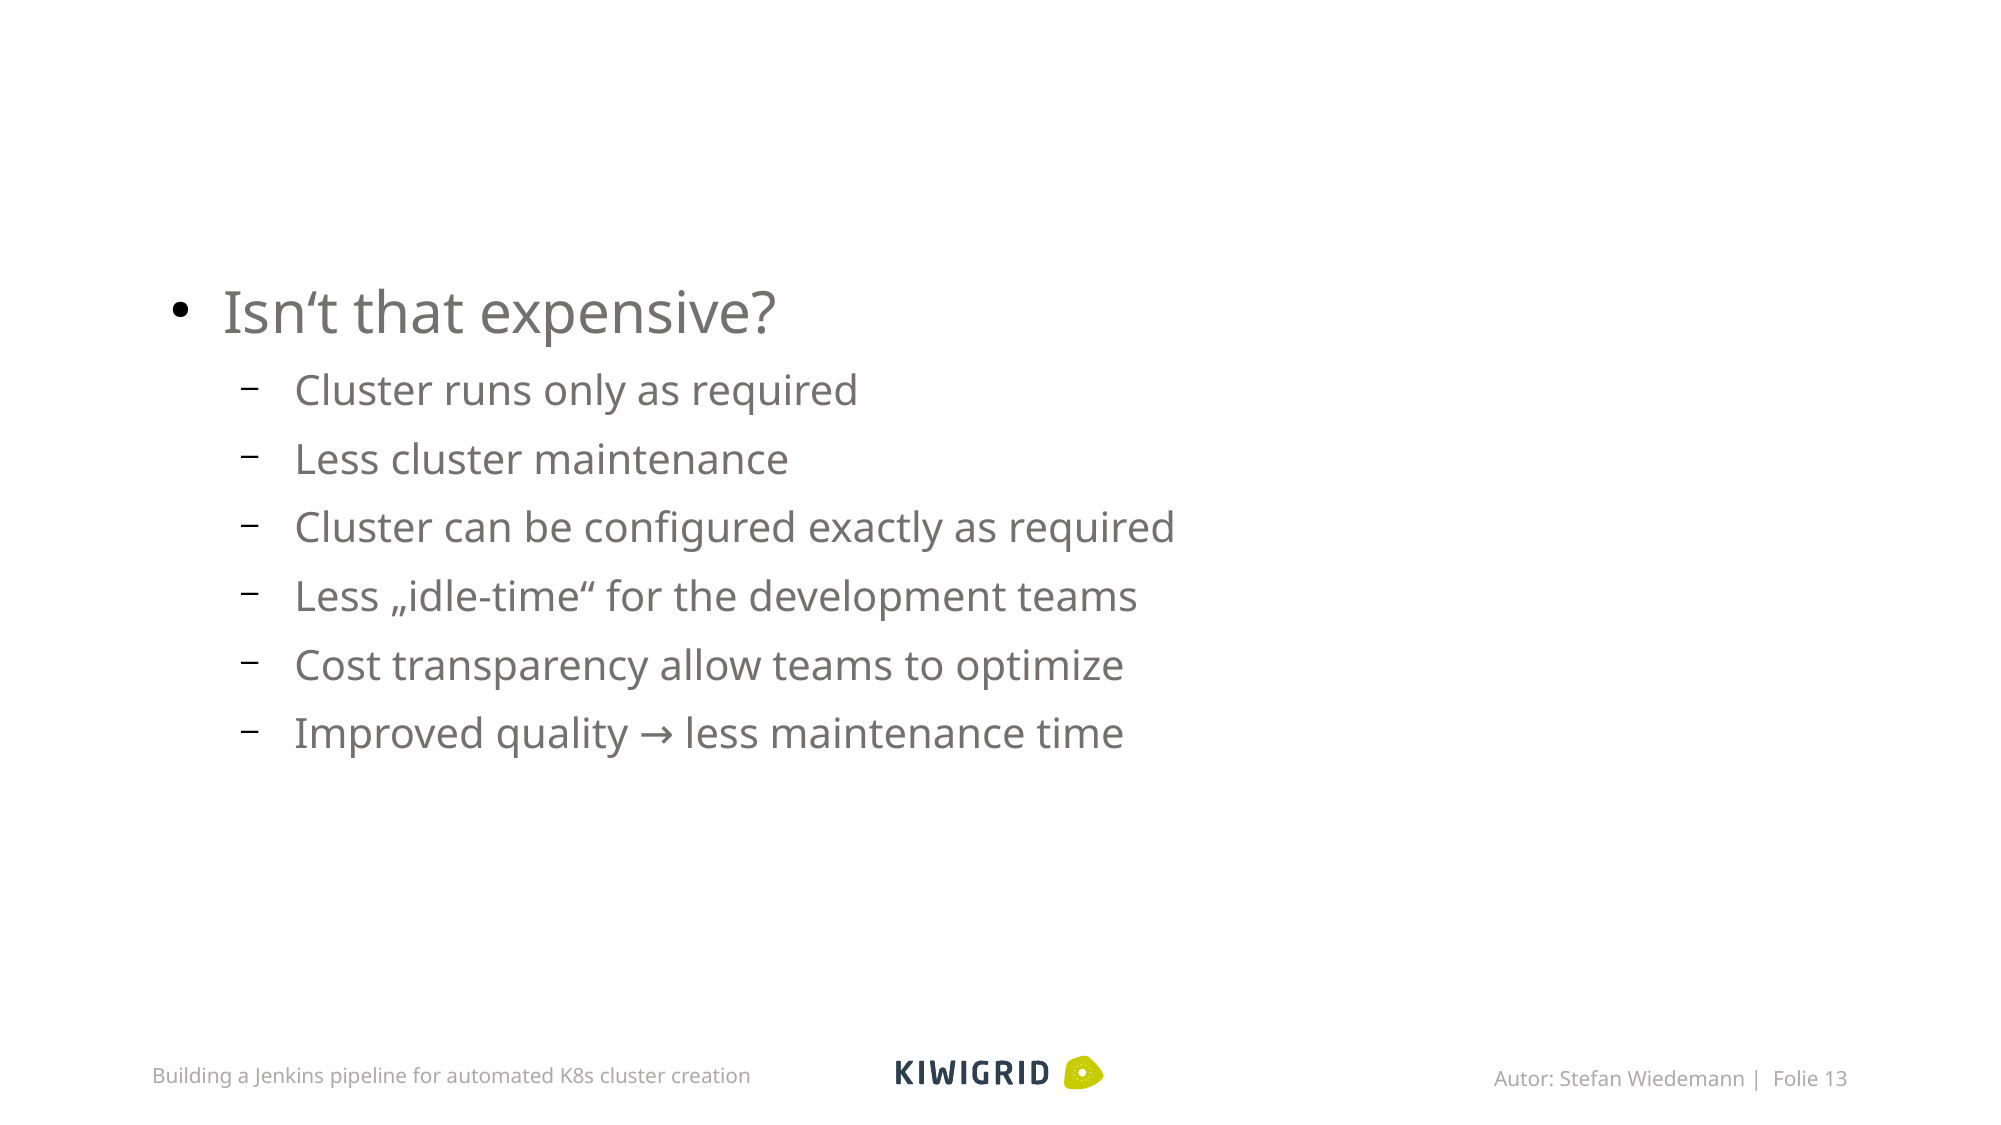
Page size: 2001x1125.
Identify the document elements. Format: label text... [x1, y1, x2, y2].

list Isn‘t that expensive? Cluster runs only as required Less cluster maintenance Cluster can be configured exactly as required Less „idle-time“ for the development teams Cost transparency allow teams to optimize Improved quality → less maintenance time [137, 275, 1863, 352]
